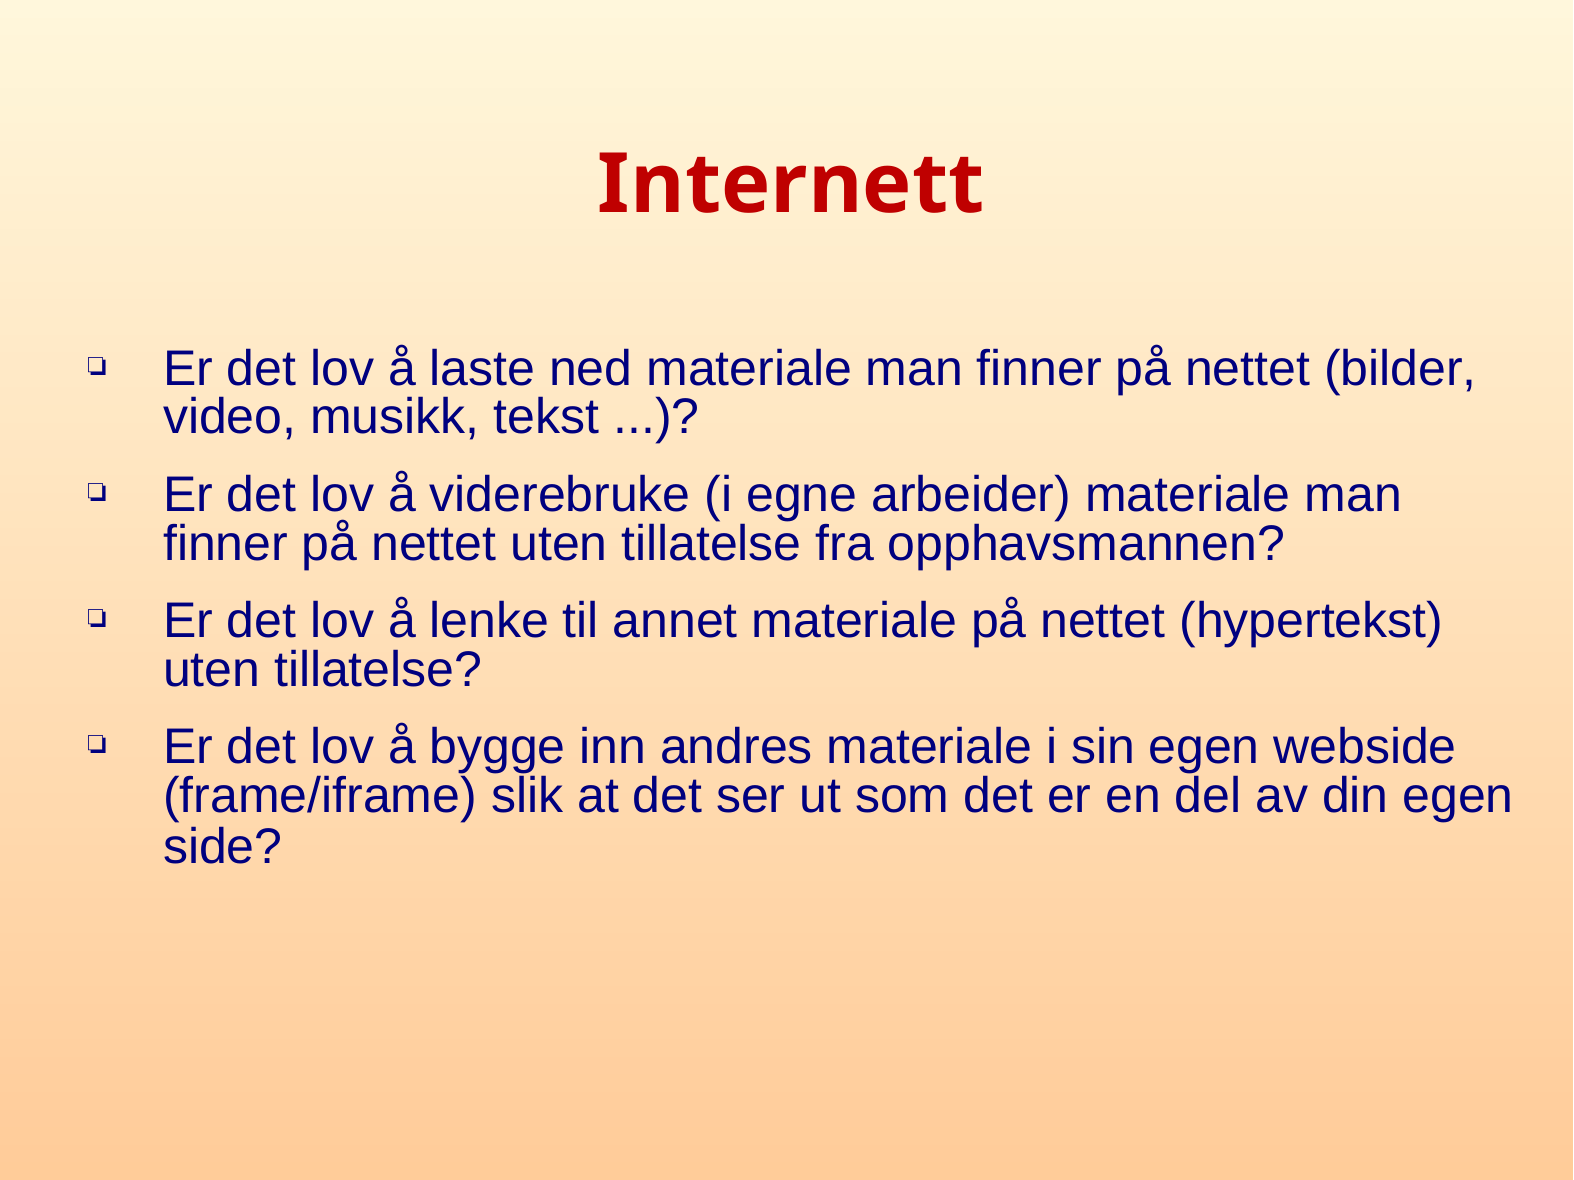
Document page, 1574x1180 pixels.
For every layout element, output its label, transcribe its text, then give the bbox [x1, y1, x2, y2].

title Internett [39, 54, 1543, 309]
list Er det lov å laste ned materiale man finner på nettet (bilder, video, musikk, tekst ...)? Er det lov å viderebruke (i egne arbeider) materiale man finner på nettet uten tillatelse fra opphavsmannen? Er det lov å lenke til annet materiale på nettet (hypertekst) uten tillatelse? Er det lov å bygge inn andres materiale i sin egen webside (frame/iframe) slik at det ser ut som det er en del av din egen side? [88, 346, 1542, 1180]
